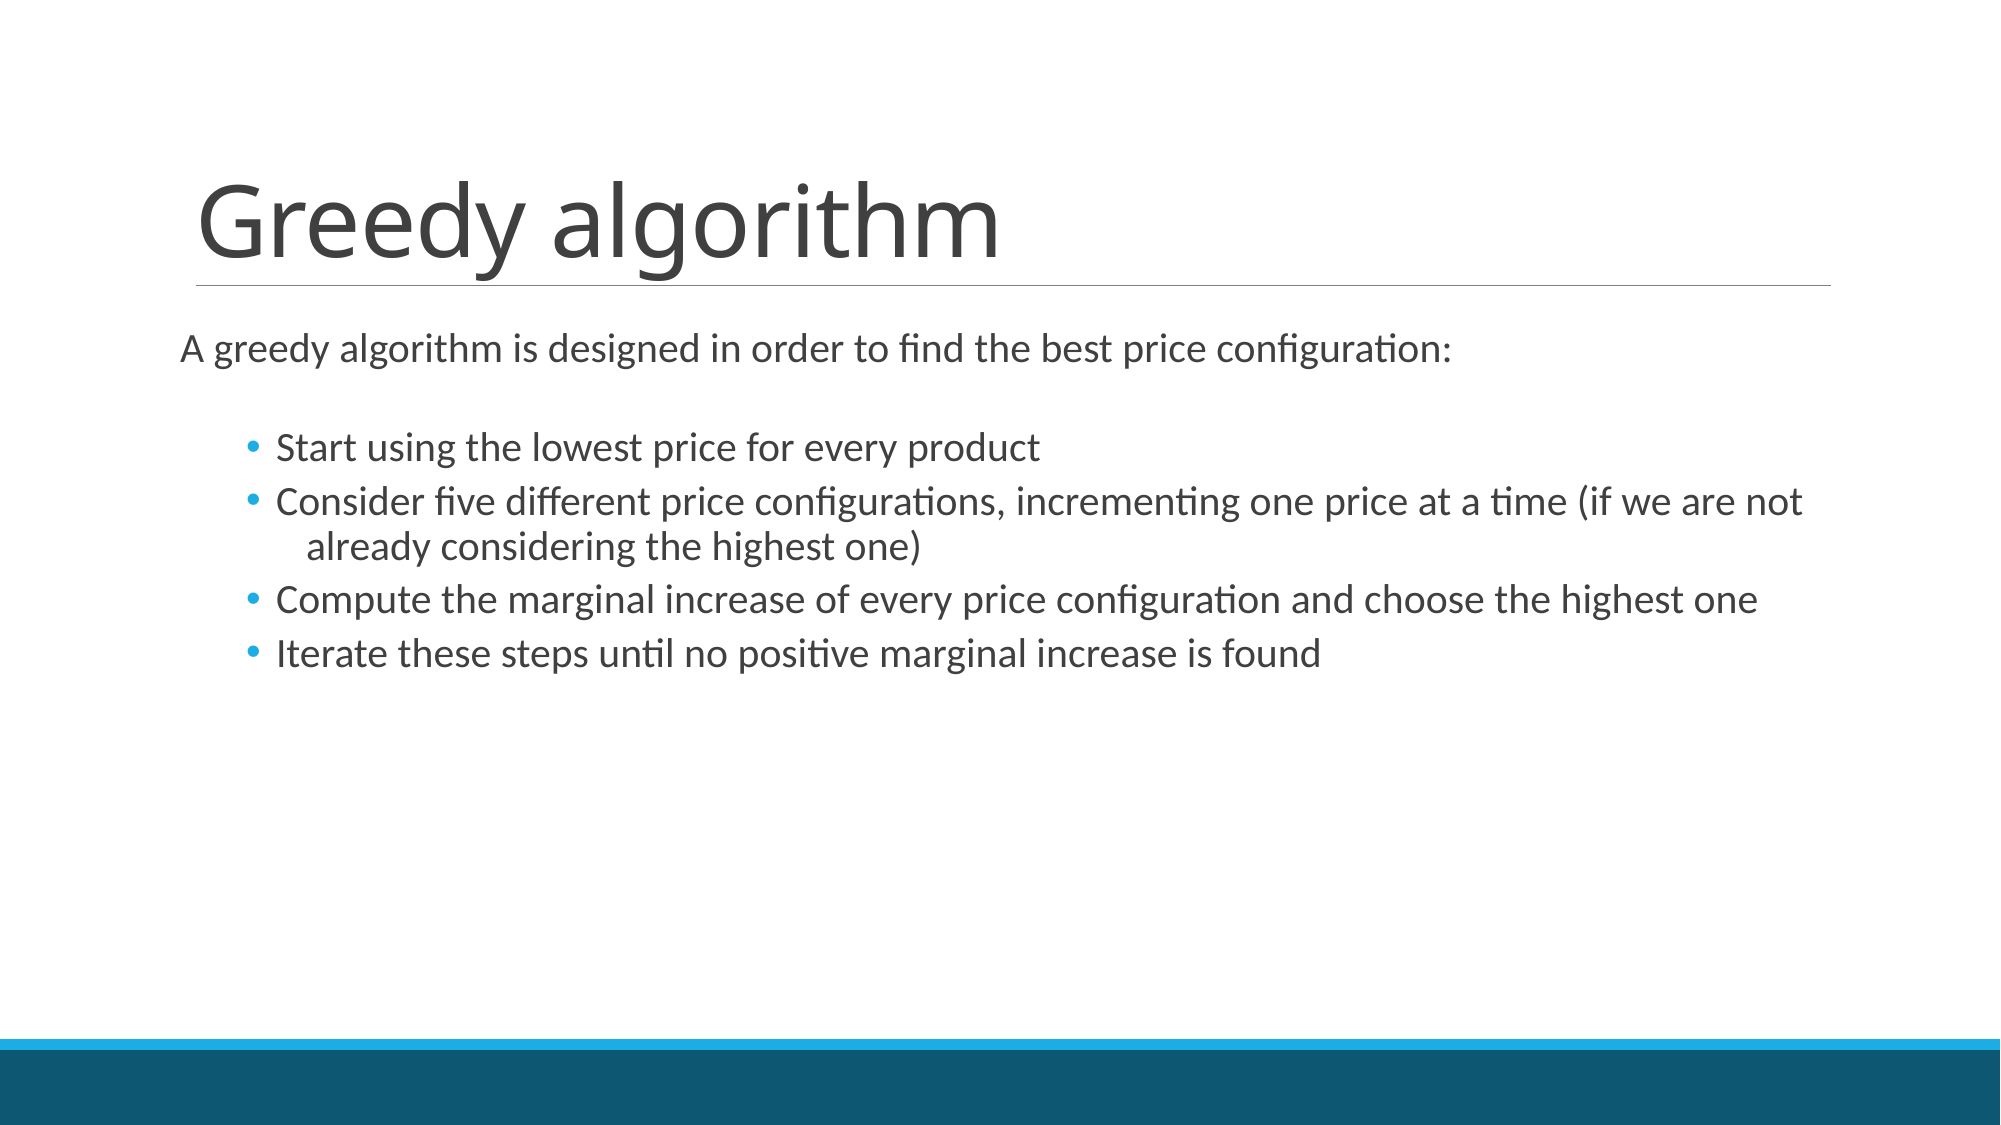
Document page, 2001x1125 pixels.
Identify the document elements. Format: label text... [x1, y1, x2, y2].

title Greedy algorithm [180, 47, 1831, 286]
list A greedy algorithm is designed in order to find the best price configuration: Start using the lowest price for every product Consider five different price configurations, incrementing one price at a time (if we are not already considering the highest one) Compute the marginal increase of every price configuration and choose the highest one Iterate these steps until no positive marginal increase is found [180, 318, 1831, 963]
